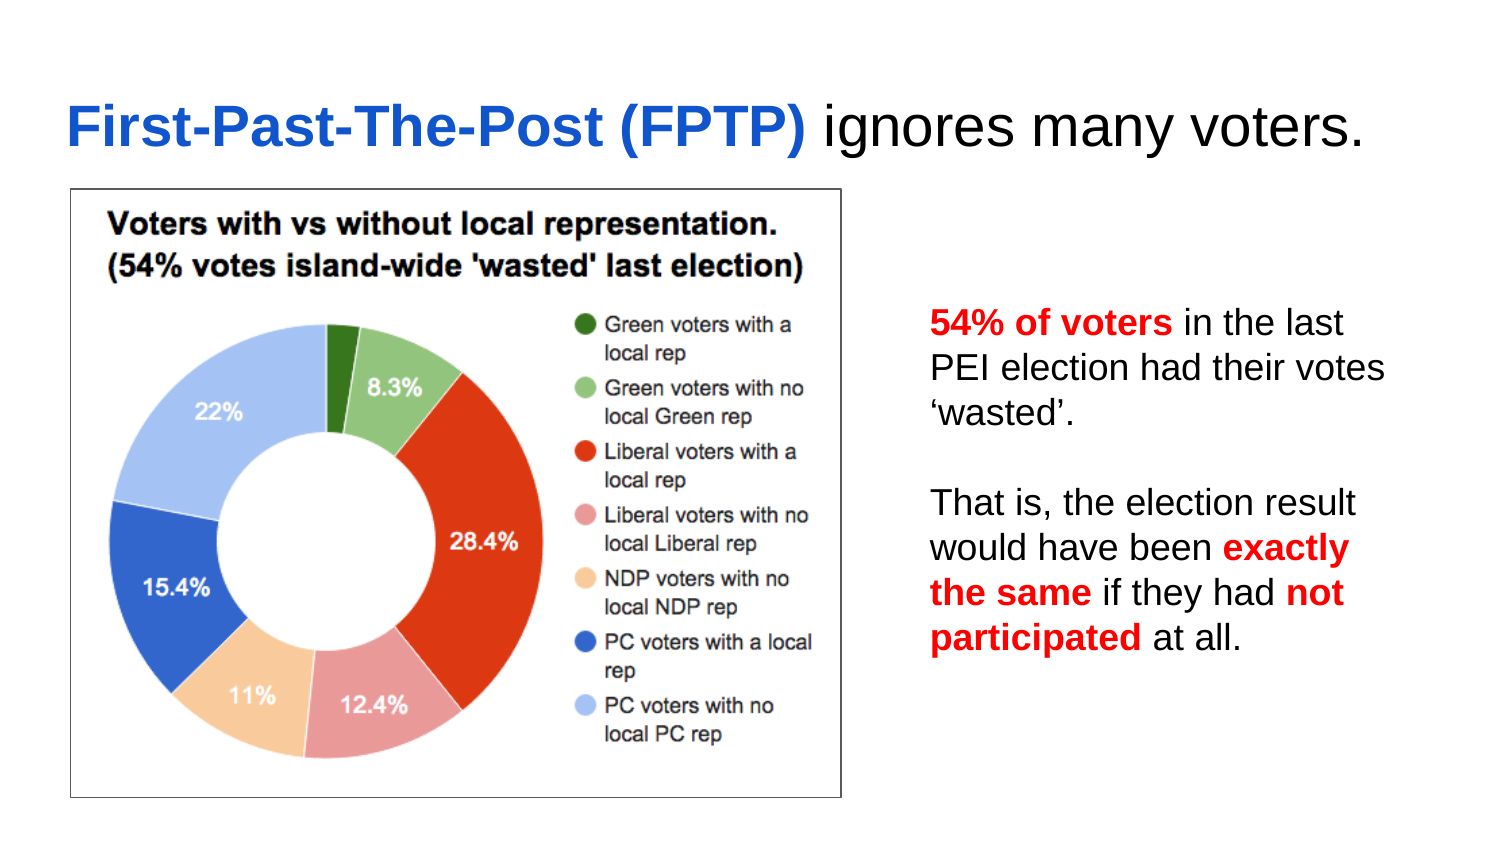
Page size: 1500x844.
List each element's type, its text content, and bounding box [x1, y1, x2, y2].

text_box 54% of voters in the last PEI election had their votes ‘wasted’. That is, the election result would have been exactly the same if they had not participated at all. [914, 282, 1413, 683]
title First-Past-The-Post (FPTP) ignores many voters. [51, 72, 1449, 167]
picture [71, 189, 841, 797]
